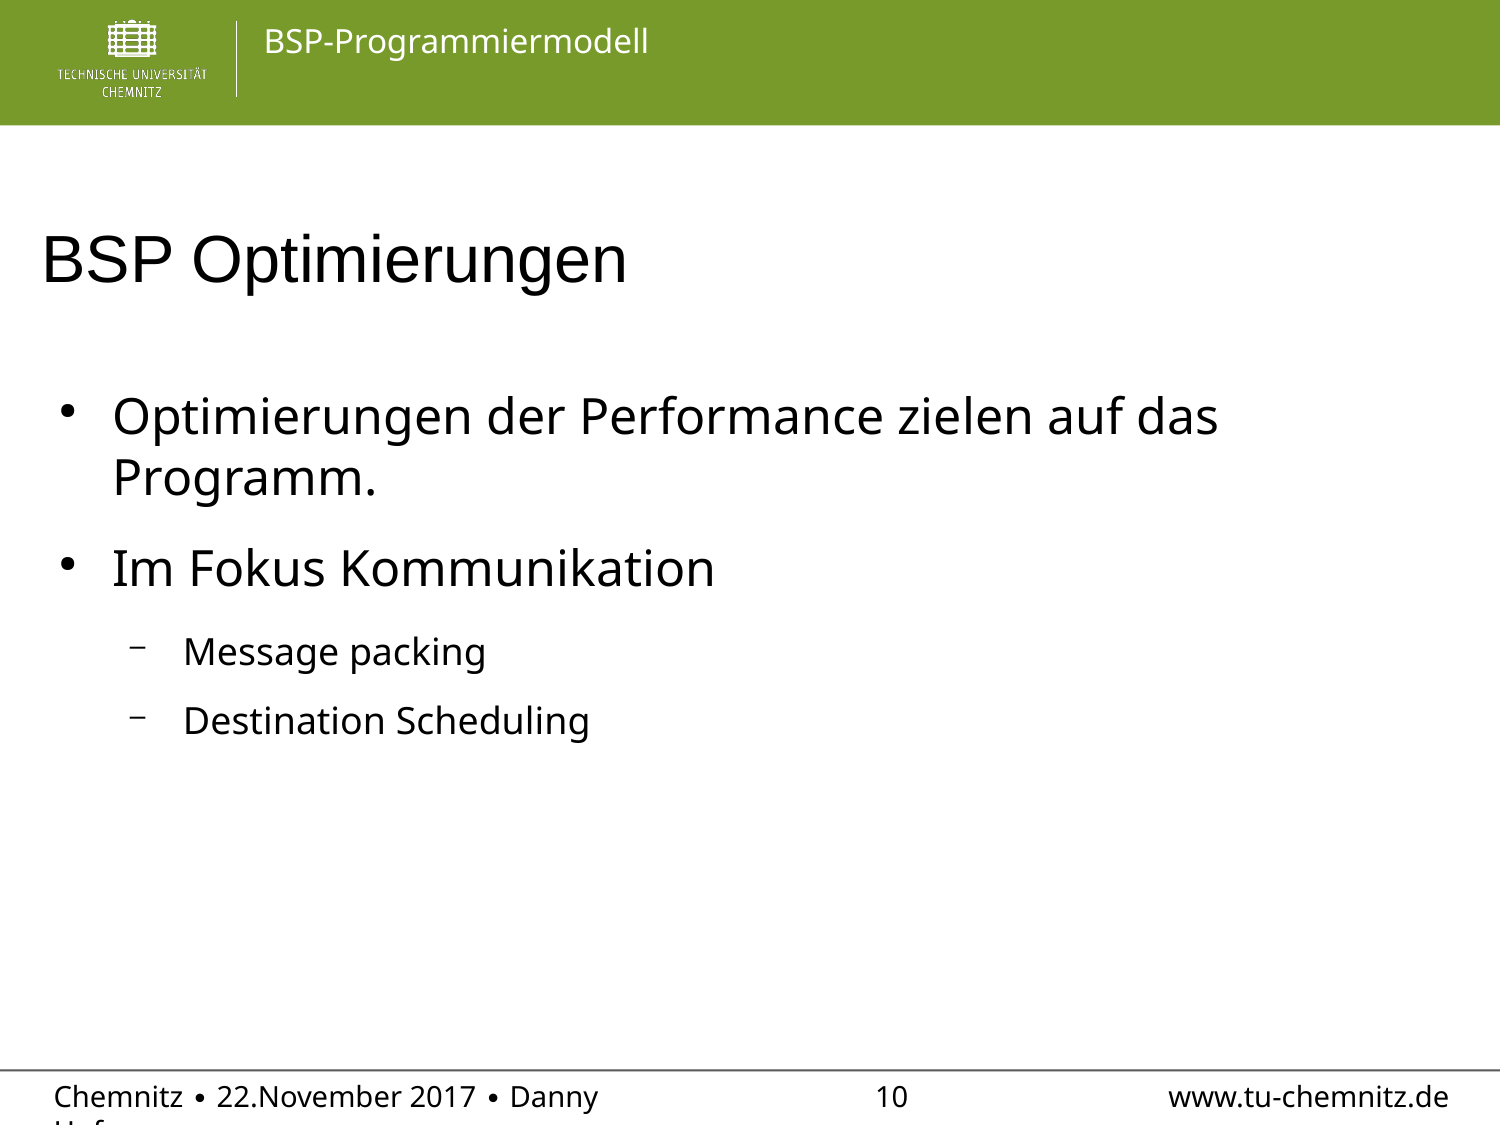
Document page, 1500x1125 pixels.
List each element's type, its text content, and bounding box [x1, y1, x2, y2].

title BSP Optimierungen [41, 162, 1459, 362]
picture [25, 0, 239, 130]
list Optimierungen der Performance zielen auf das Programm. Im Fokus Kommunikation Message packing Destination Scheduling [41, 385, 1459, 1035]
